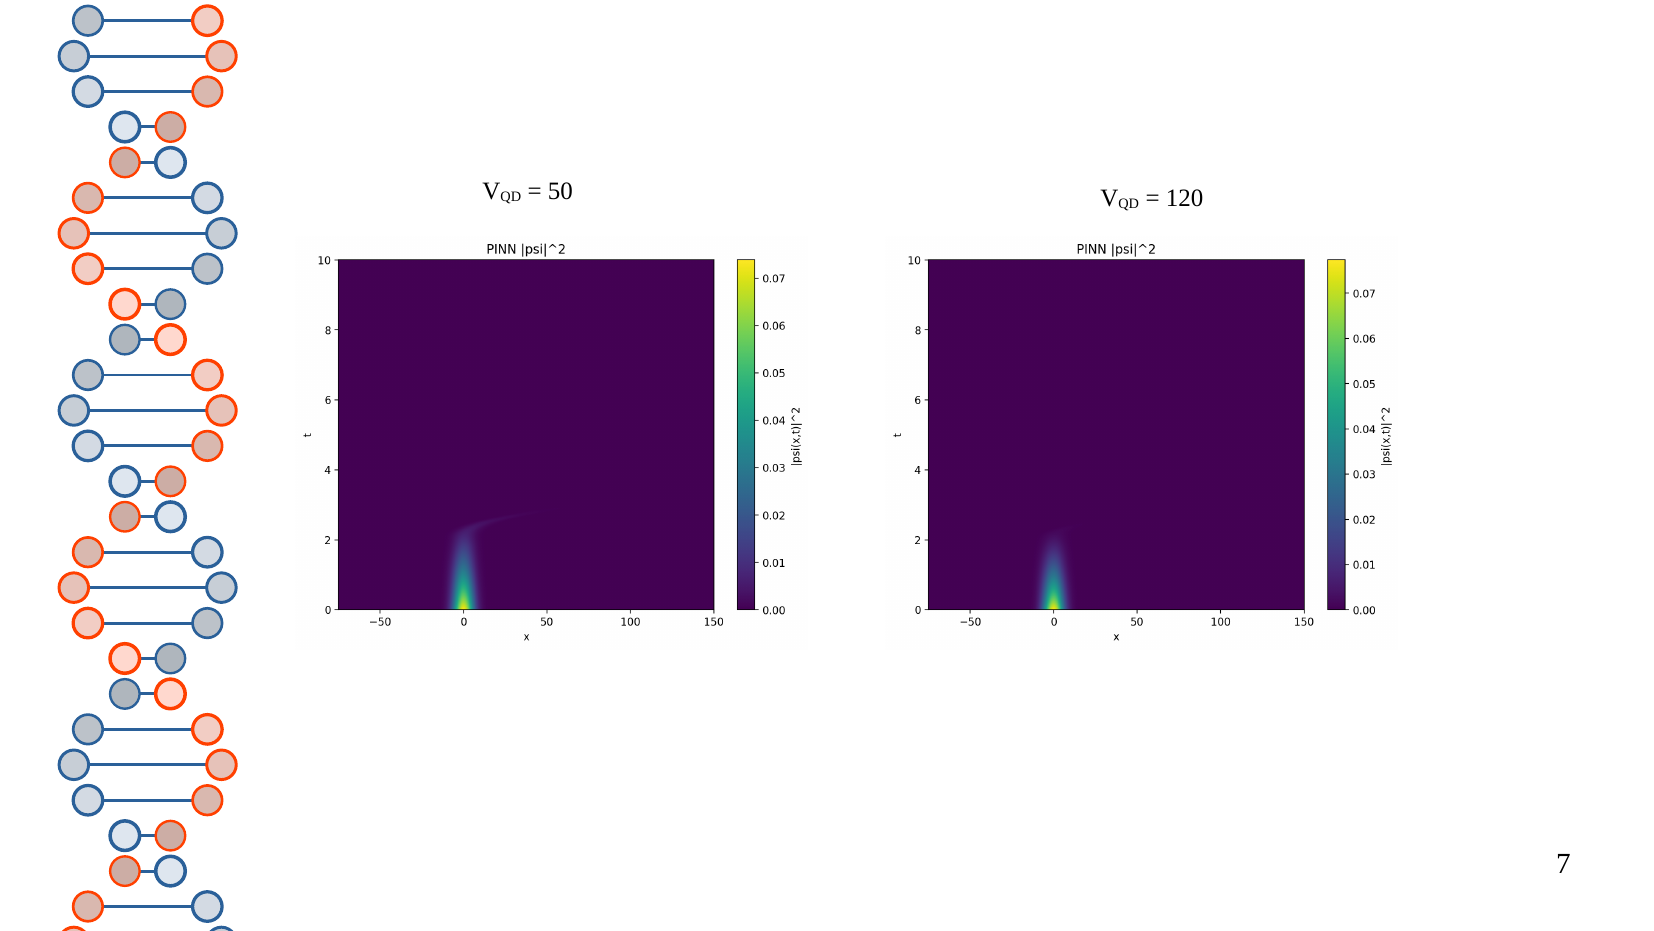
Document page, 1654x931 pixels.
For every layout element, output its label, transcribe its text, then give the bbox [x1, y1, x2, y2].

text_box VQD = 50 [467, 170, 594, 213]
picture [885, 236, 1398, 650]
picture [295, 236, 808, 650]
text_box VQD = 120 [1085, 177, 1225, 222]
